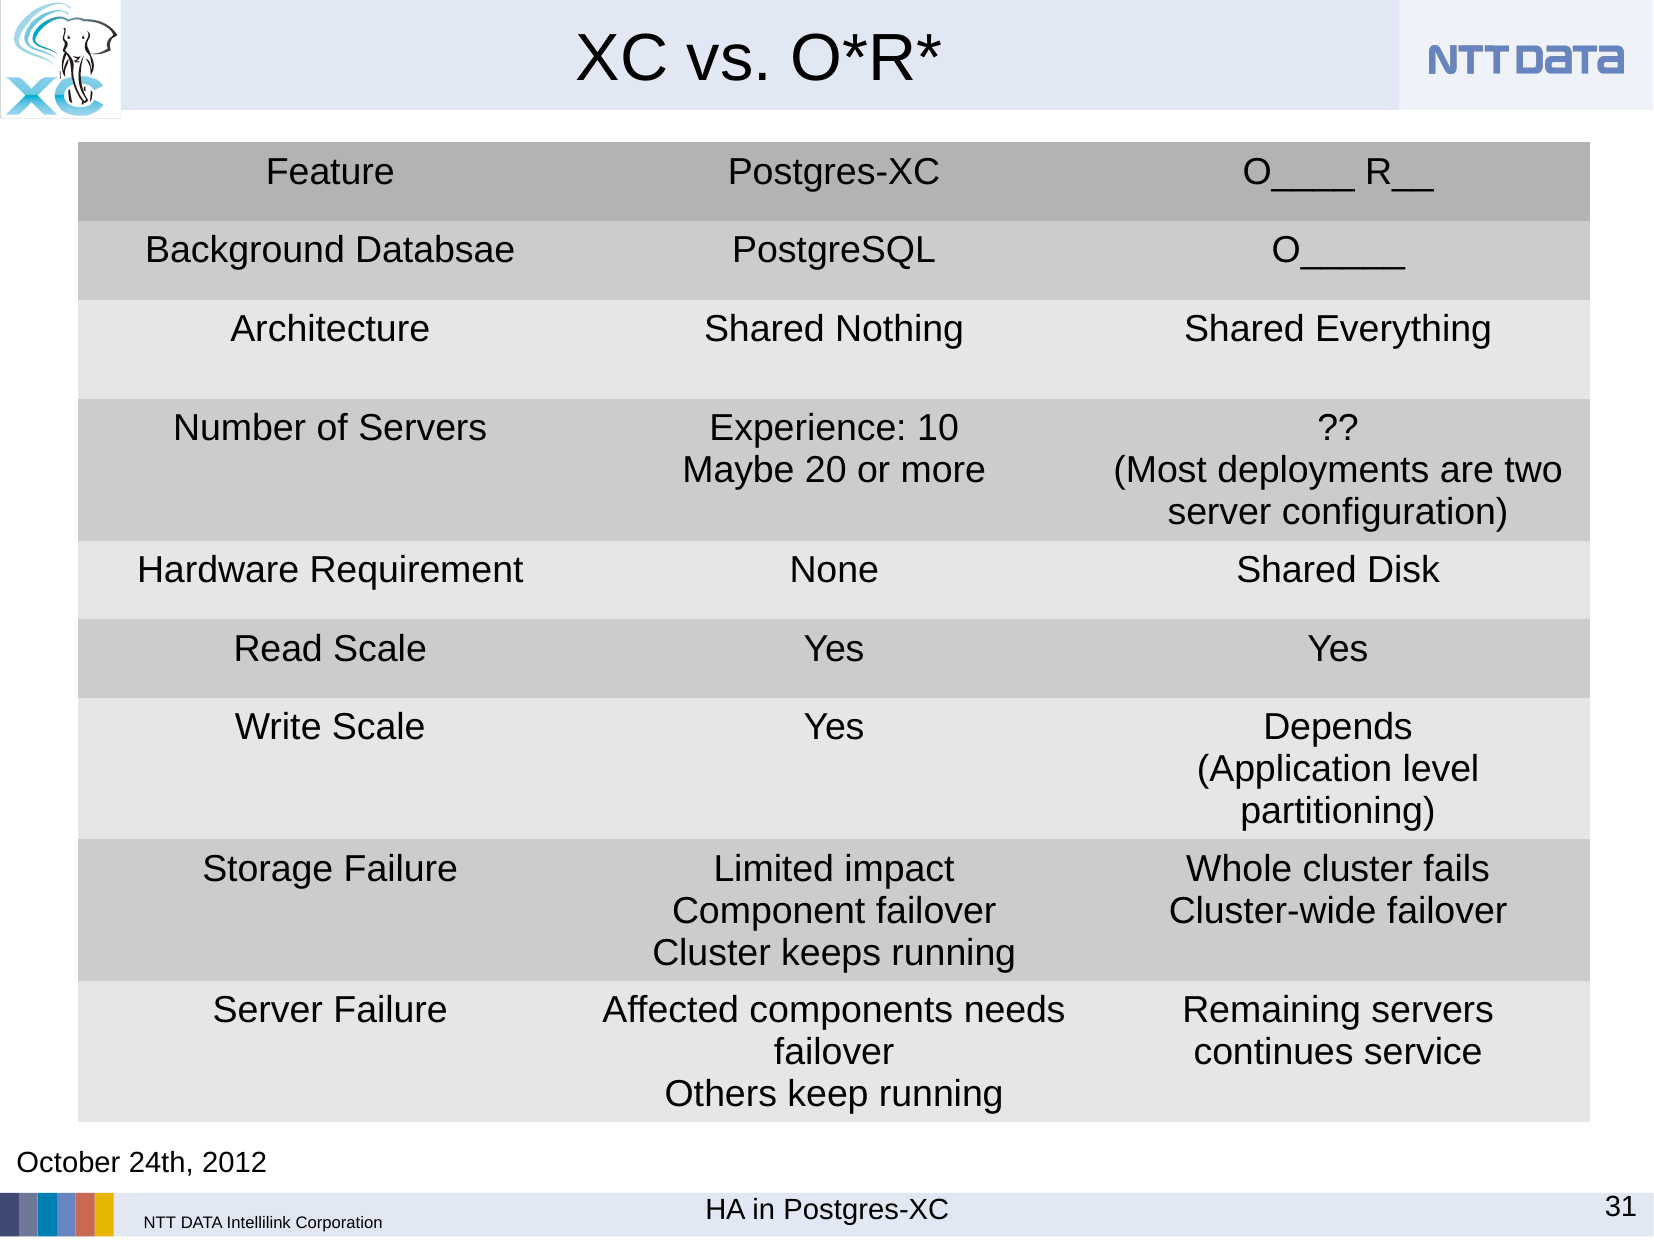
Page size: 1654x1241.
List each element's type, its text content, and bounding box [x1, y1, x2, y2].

table_cell ?? (Most deployments are two server configuration) [1086, 399, 1590, 541]
table_cell Shared Nothing [582, 300, 1086, 399]
table_cell O_____ [1086, 221, 1590, 300]
table_header Feature [78, 142, 582, 221]
table_cell Server Failure [78, 981, 582, 1122]
table_cell Experience: 10 Maybe 20 or more [582, 399, 1086, 541]
table_header O____ R__ [1086, 142, 1590, 221]
table_cell Storage Failure [78, 839, 582, 981]
table_cell None [582, 541, 1086, 619]
table_cell Read Scale [78, 619, 582, 698]
table_cell Number of Servers [78, 399, 582, 541]
table_cell Yes [582, 619, 1086, 698]
table_cell Shared Everything [1086, 300, 1590, 399]
title XC vs. O*R* [120, 3, 1399, 110]
table_cell Write Scale [78, 698, 582, 839]
picture [1429, 45, 1624, 74]
table_cell Affected components needs failover Others keep running [582, 981, 1086, 1122]
table_cell Remaining servers continues service [1086, 981, 1590, 1122]
table_cell Architecture [78, 300, 582, 399]
table_cell Background Databsae [78, 221, 582, 300]
picture [0, 0, 121, 119]
table_cell Yes [582, 698, 1086, 839]
table_cell PostgreSQL [582, 221, 1086, 300]
table_cell Limited impact Component failover Cluster keeps running [582, 839, 1086, 981]
table_header Postgres-XC [582, 142, 1086, 221]
table_cell Yes [1086, 619, 1590, 698]
table_cell Depends (Application level partitioning) [1086, 698, 1590, 839]
table_cell Hardware Requirement [78, 541, 582, 619]
table_cell Whole cluster fails Cluster-wide failover [1086, 839, 1590, 981]
table_cell Shared Disk [1086, 541, 1590, 619]
